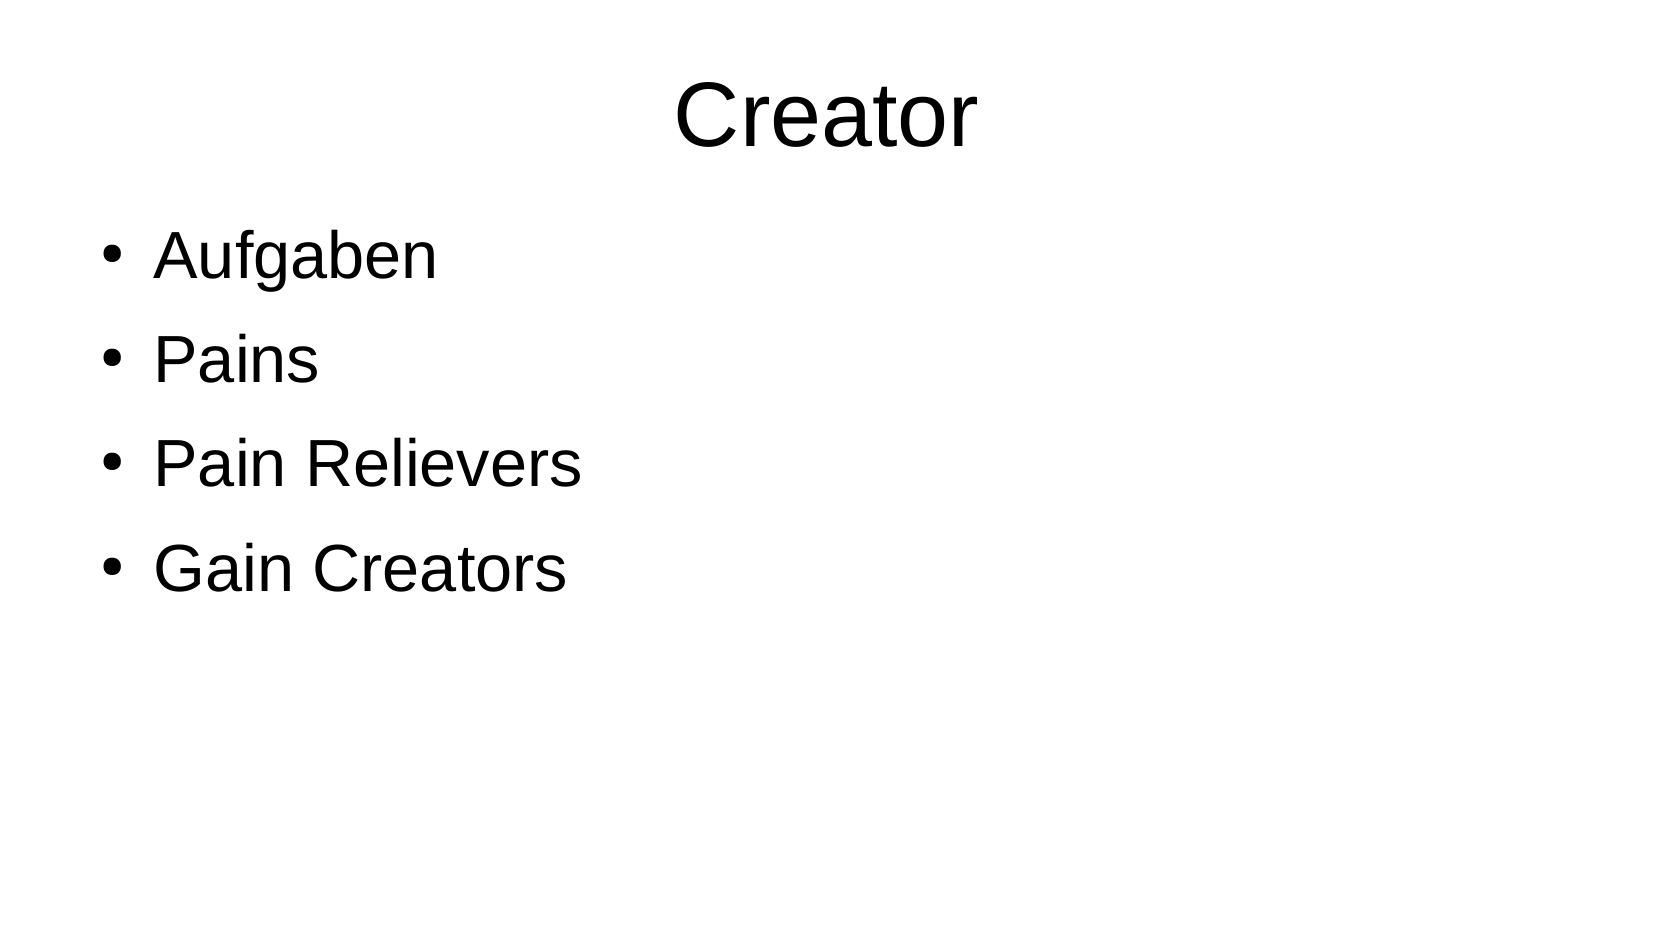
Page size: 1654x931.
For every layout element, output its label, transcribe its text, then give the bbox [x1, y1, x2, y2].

title Creator [82, 37, 1571, 193]
list Aufgaben Pains Pain Relievers Gain Creators [82, 217, 1571, 916]
